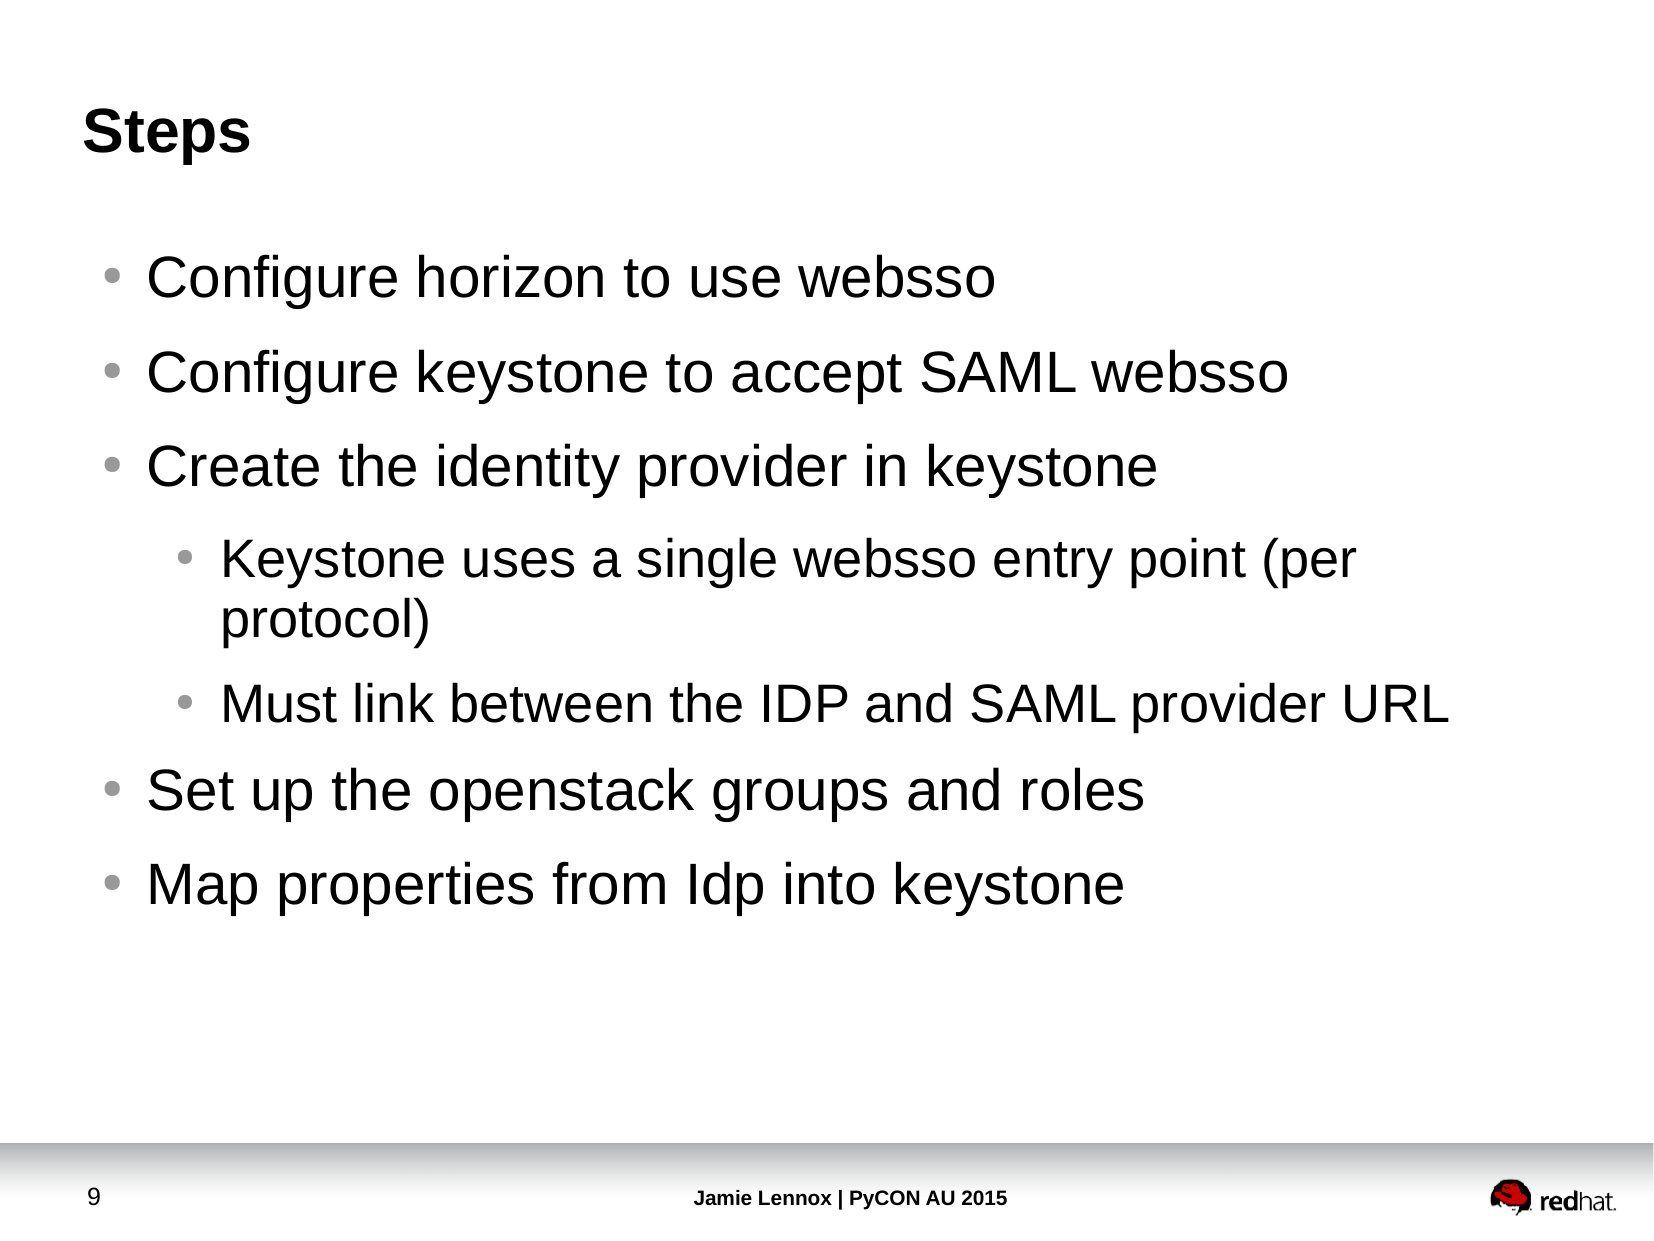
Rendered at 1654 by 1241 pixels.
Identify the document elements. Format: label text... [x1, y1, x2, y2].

list Configure horizon to use websso Configure keystone to accept SAML websso Create the identity provider in keystone Keystone uses a single websso entry point (per protocol) Must link between the IDP and SAML provider URL Set up the openstack groups and roles Map properties from Idp into keystone [86, 244, 1576, 1039]
title Steps [82, 37, 1571, 226]
picture [0, 1143, 1654, 1241]
